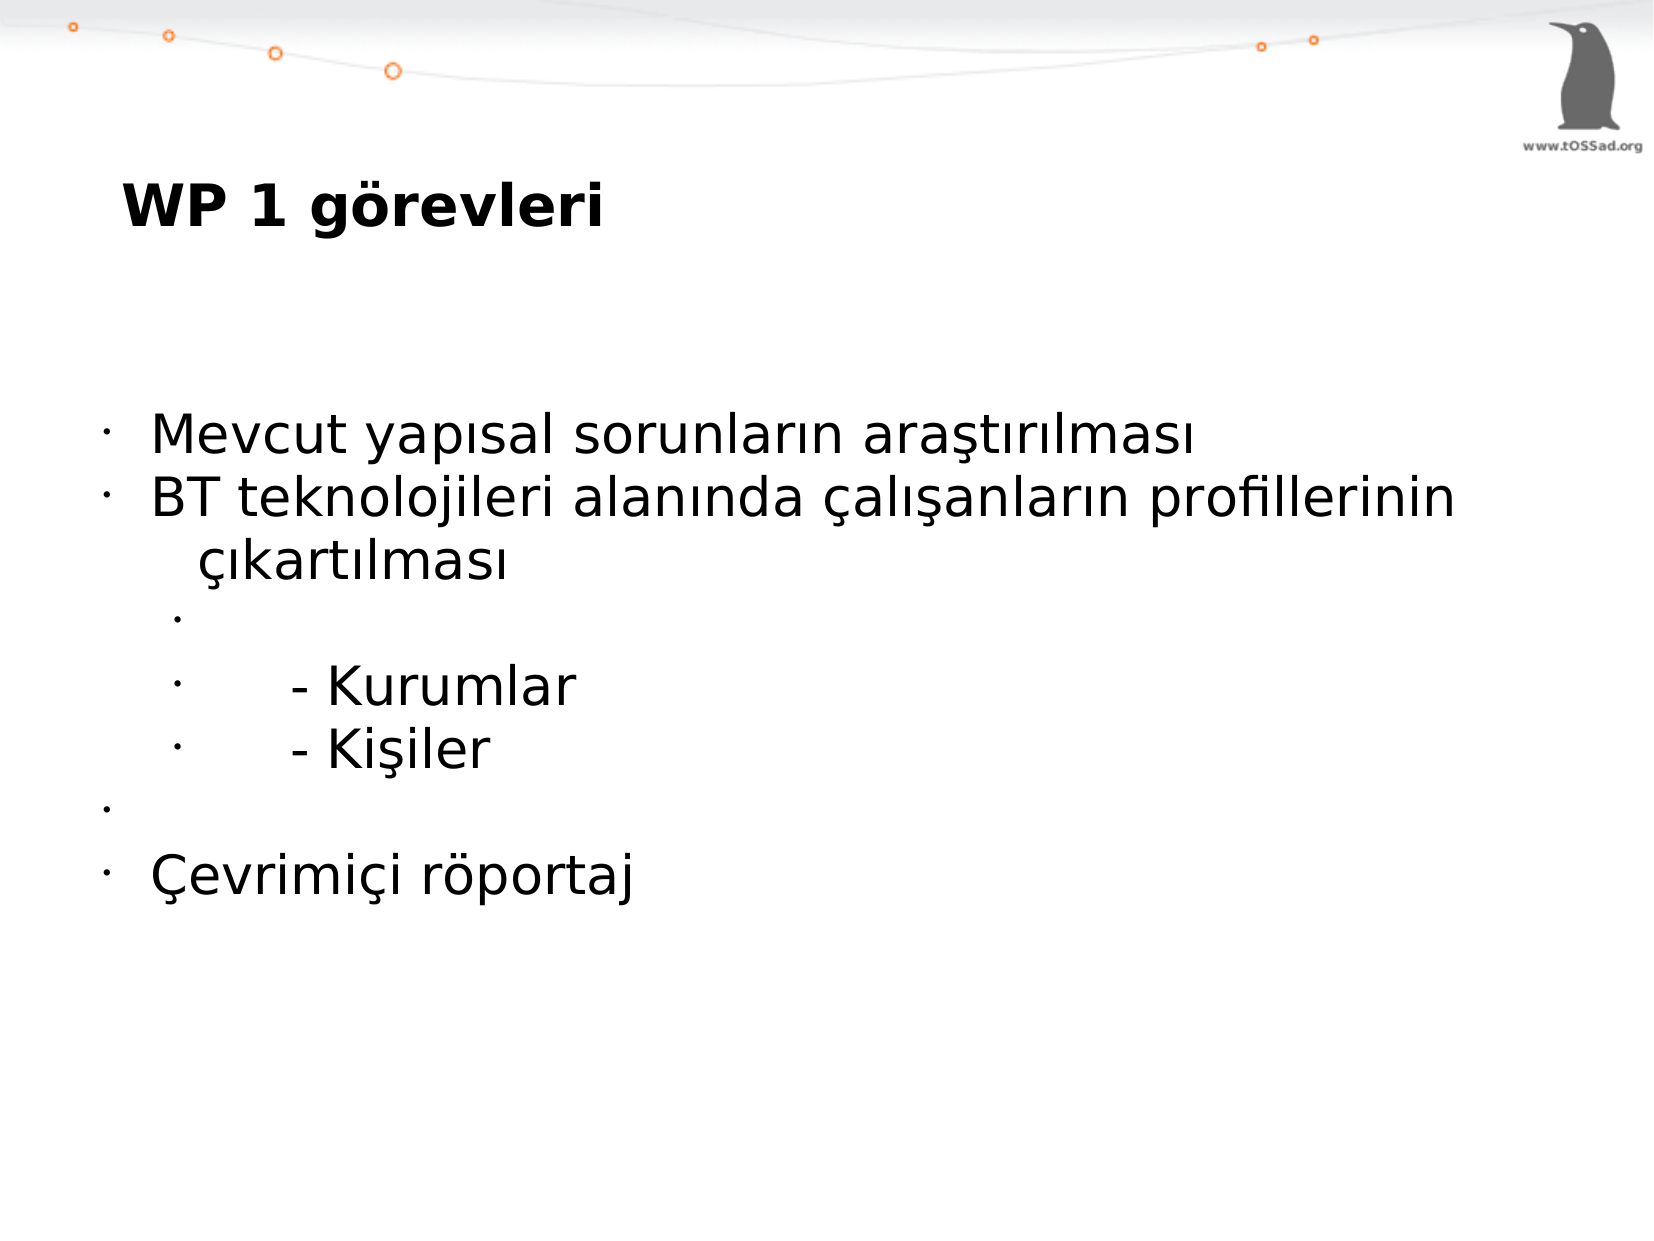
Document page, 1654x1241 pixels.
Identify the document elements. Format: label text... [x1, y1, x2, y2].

title WP 1 görevleri [121, 102, 1534, 311]
picture [0, 0, 1654, 157]
text_box Mevcut yapısal sorunların araştırılması BT teknolojileri alanında çalışanların profillerinin çıkartılması - Kurumlar - Kişiler Çevrimiçi röportaj [102, 316, 1609, 994]
